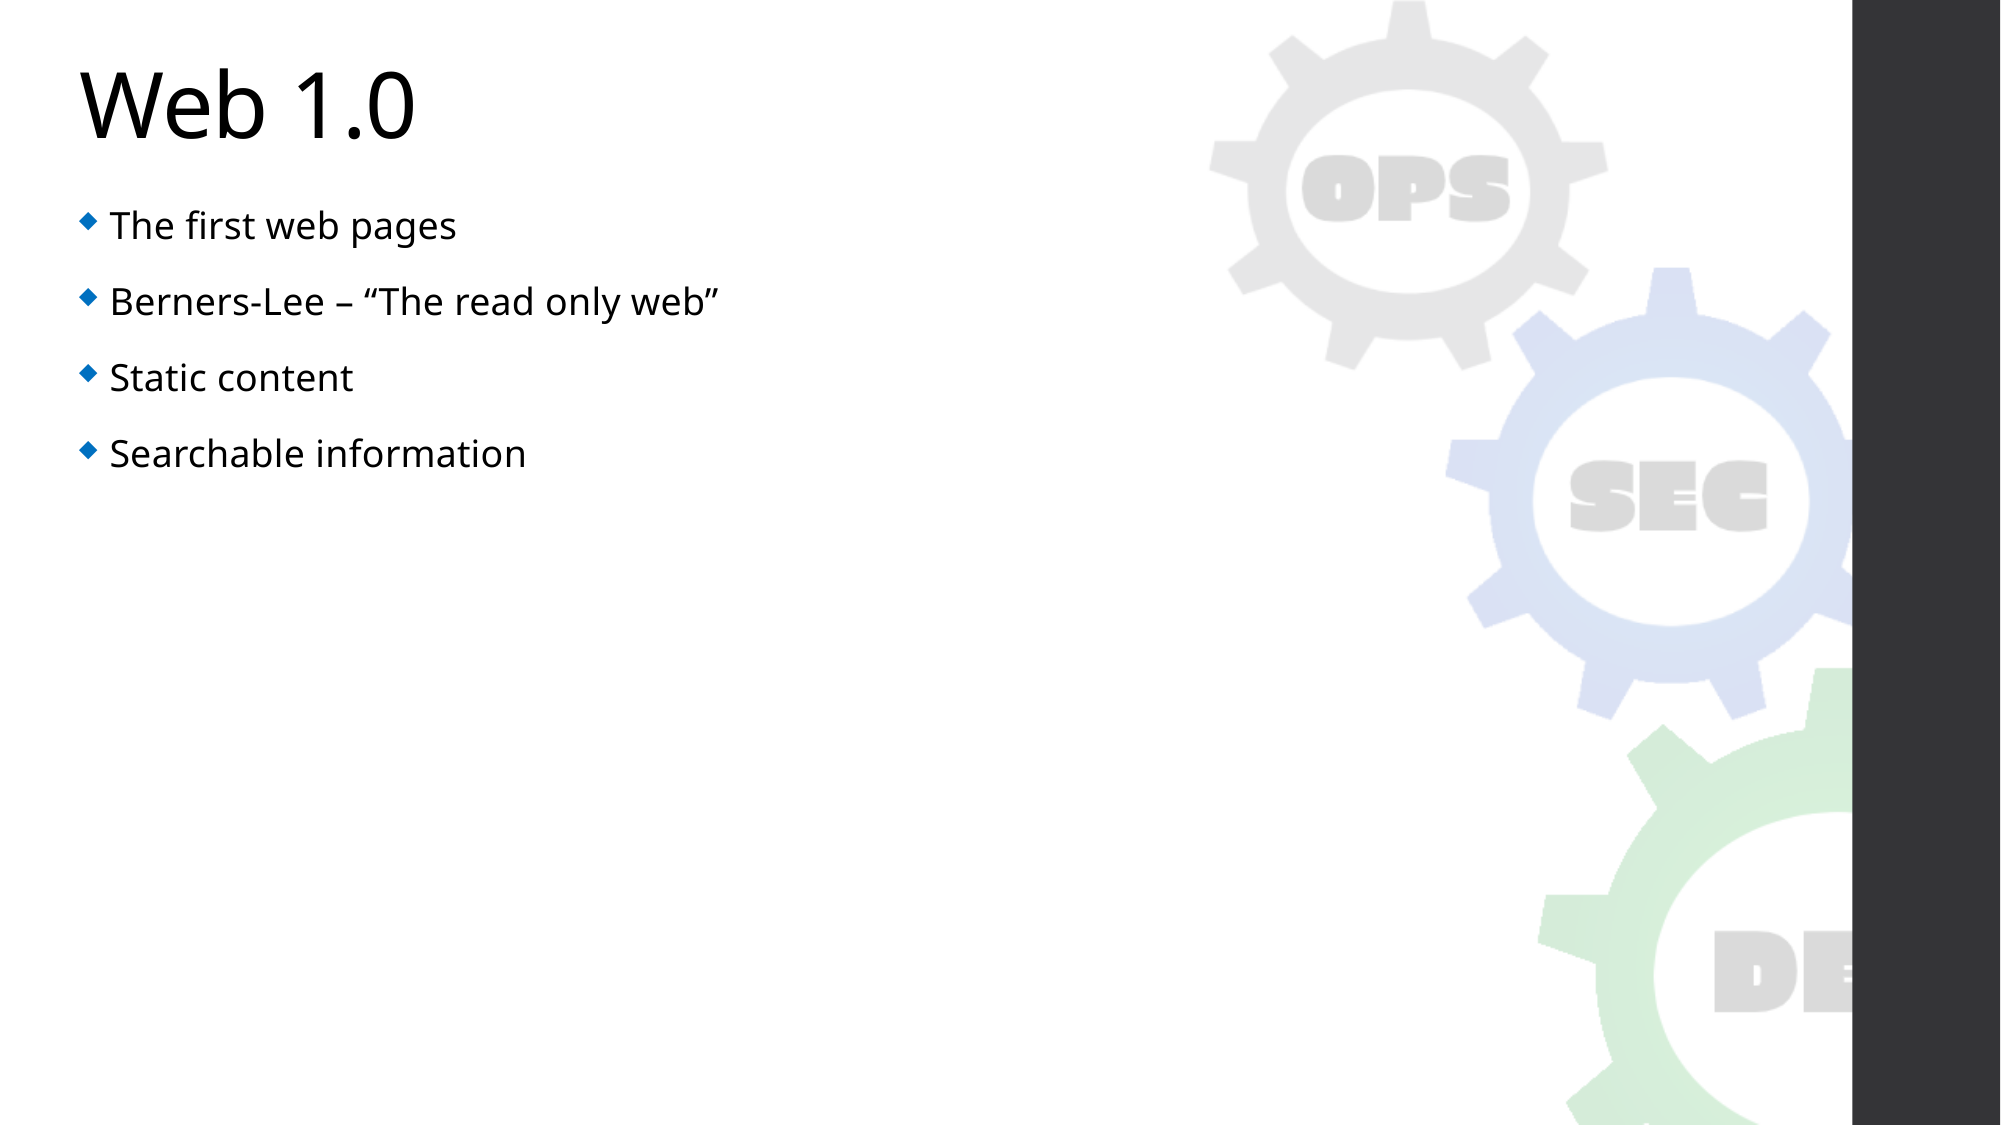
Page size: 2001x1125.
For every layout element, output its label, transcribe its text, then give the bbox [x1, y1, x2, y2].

list The first web pages Berners-Lee – “The read only web” Static content Searchable information [64, 198, 1797, 1073]
title Web 1.0 [64, 33, 1797, 166]
